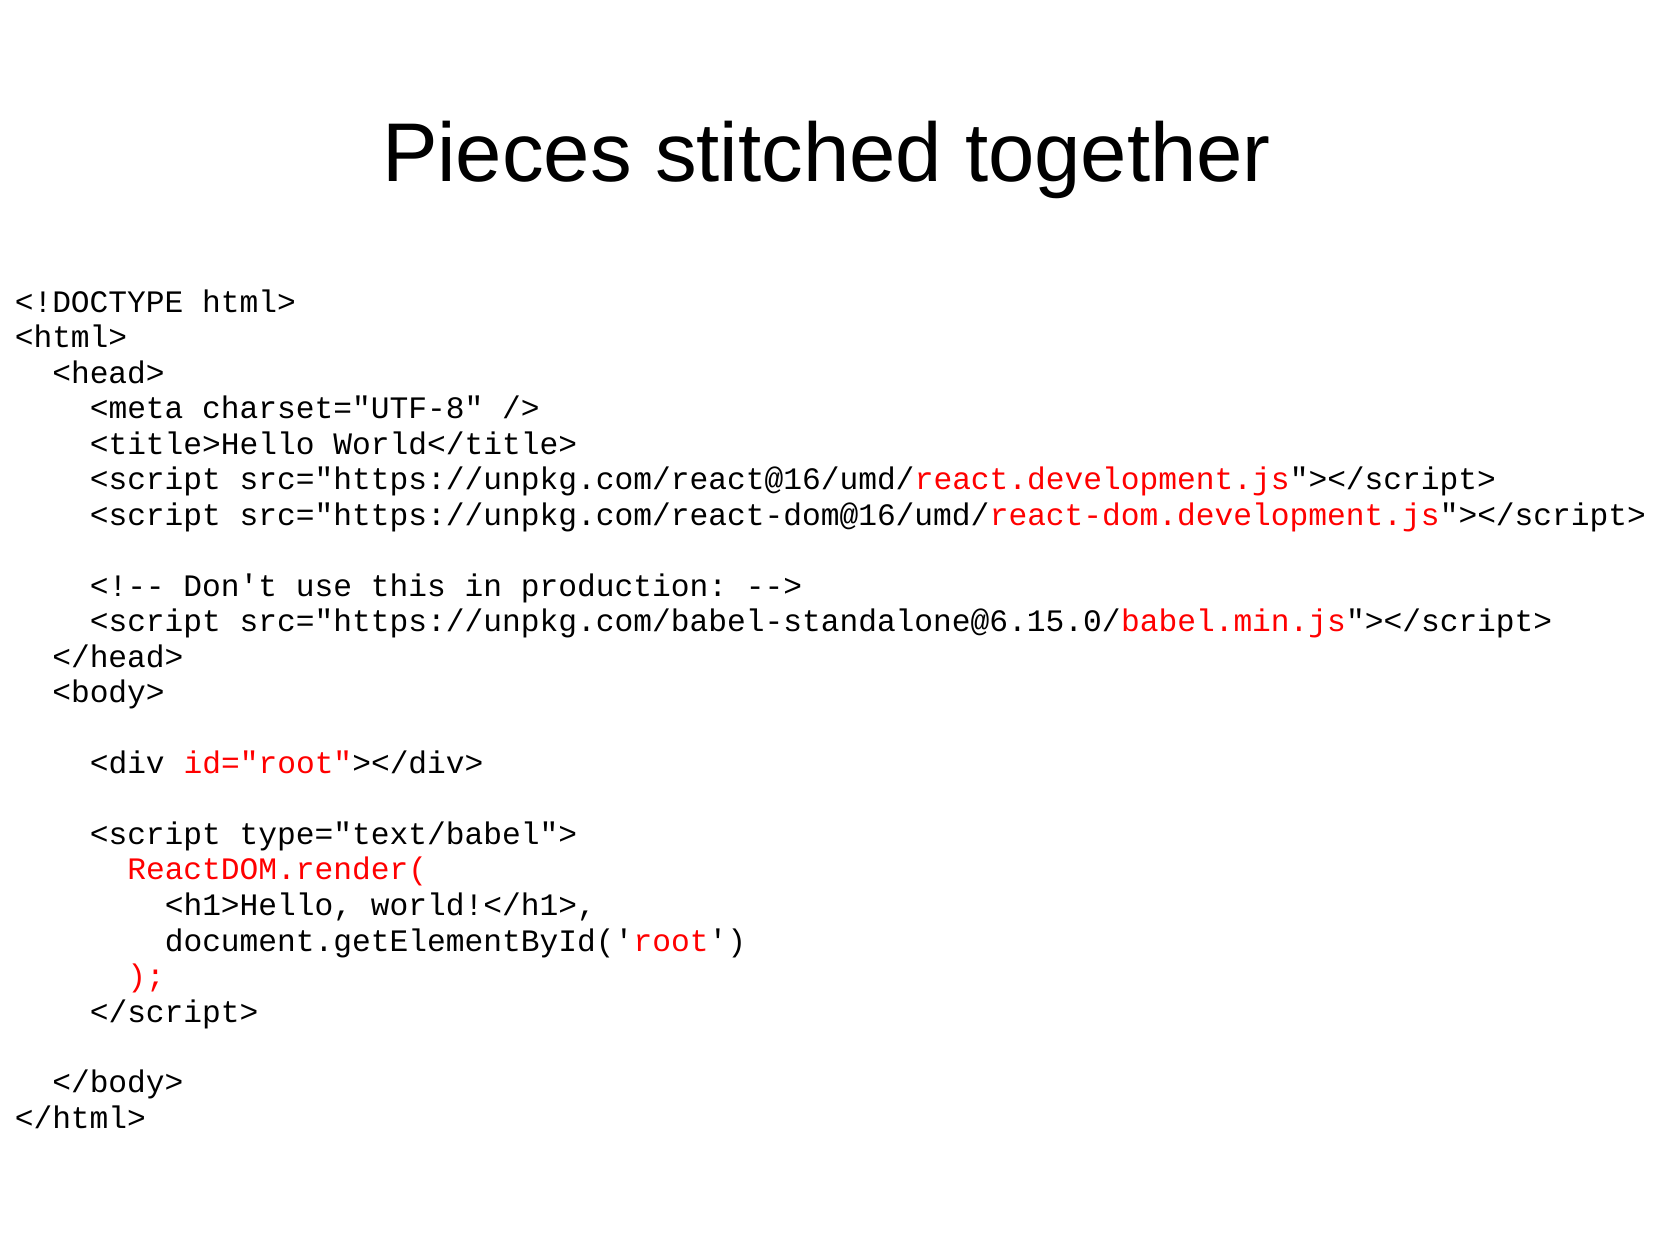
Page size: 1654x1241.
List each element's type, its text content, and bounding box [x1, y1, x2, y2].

text_box <!DOCTYPE html> <html> <head> <meta charset="UTF-8" /> <title>Hello World</title> <script src="https://unpkg.com/react@16/umd/react.development.js"></script> <script src="https://unpkg.com/react-dom@16/umd/react-dom.development.js"></script> <!-- Don't use this in production: --> <script src="https://unpkg.com/babel-standalone@6.15.0/babel.min.js"></script> </head> <body> <div id="root"></div> <script type="text/babel"> ReactDOM.render( <h1>Hello, world!</h1>, document.getElementById('root') ); </script> </body> </html> [0, 243, 1654, 1193]
title Pieces stitched together [82, 49, 1571, 257]
